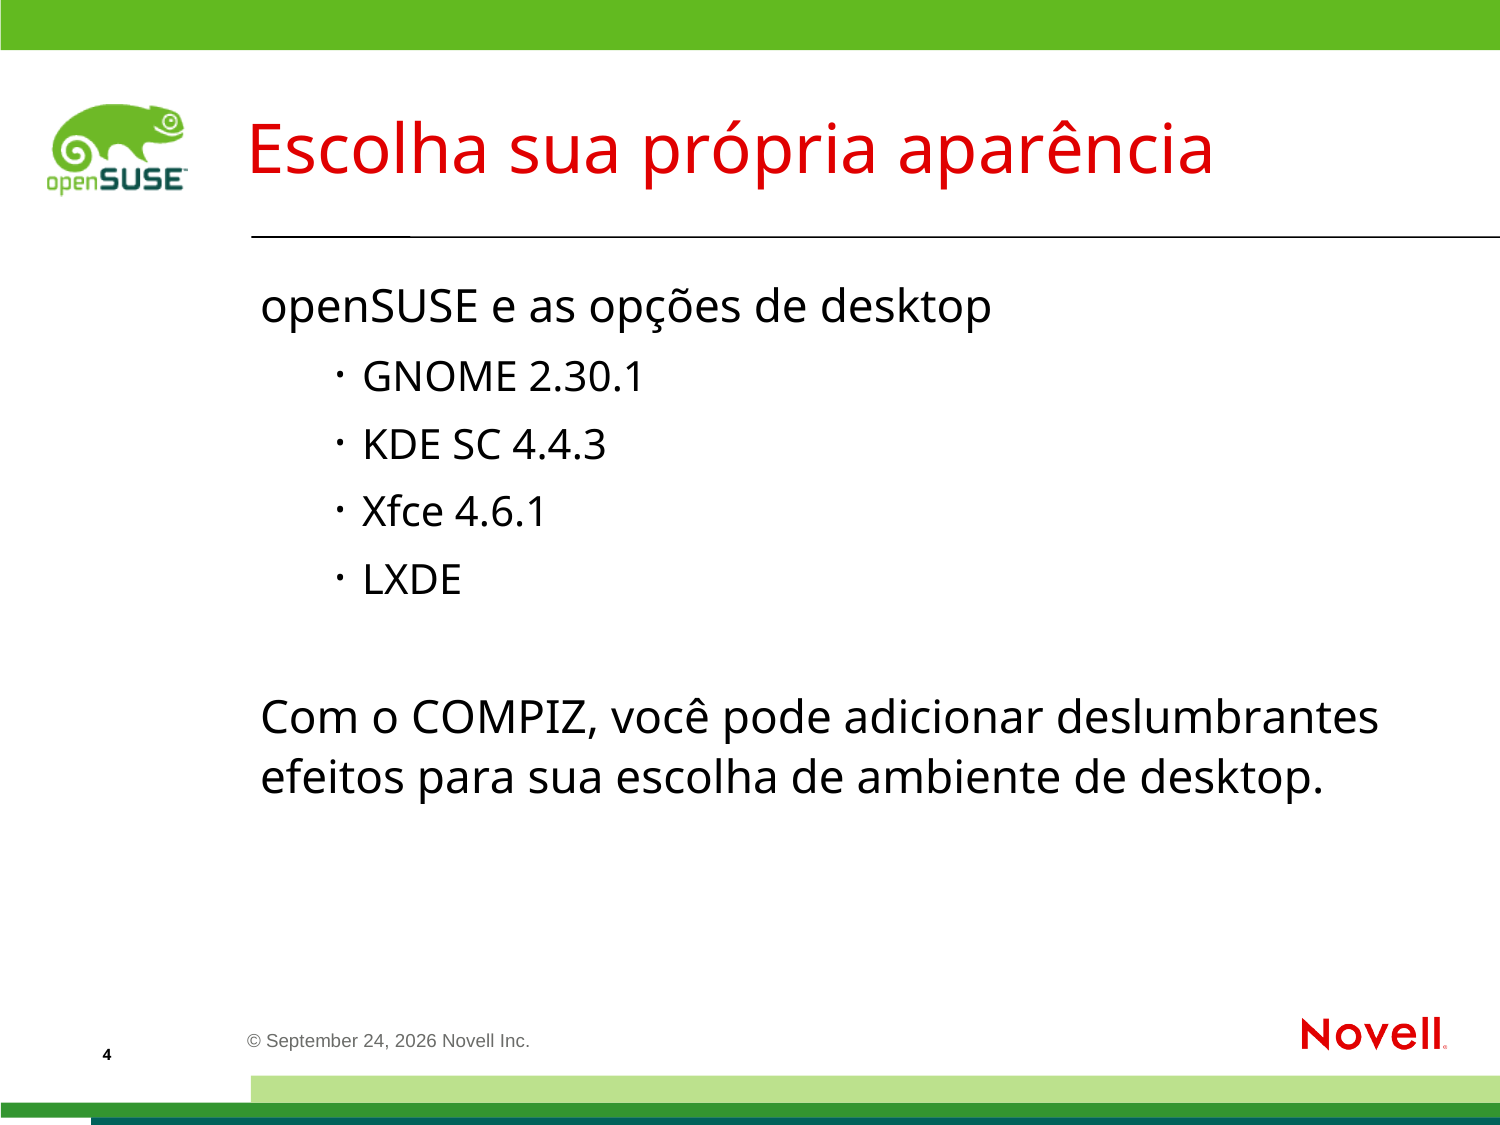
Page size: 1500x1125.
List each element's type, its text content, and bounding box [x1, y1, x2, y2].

picture [1295, 1026, 1453, 1056]
list openSUSE e as opções de desktop GNOME 2.30.1 KDE SC 4.4.3 Xfce 4.6.1 LXDE Com o COMPIZ, você pode adicionar deslumbrantes efeitos para sua escolha de ambiente de desktop. [245, 267, 1458, 1026]
title Escolha sua própria aparência [246, 60, 1409, 239]
picture [47, 104, 188, 197]
